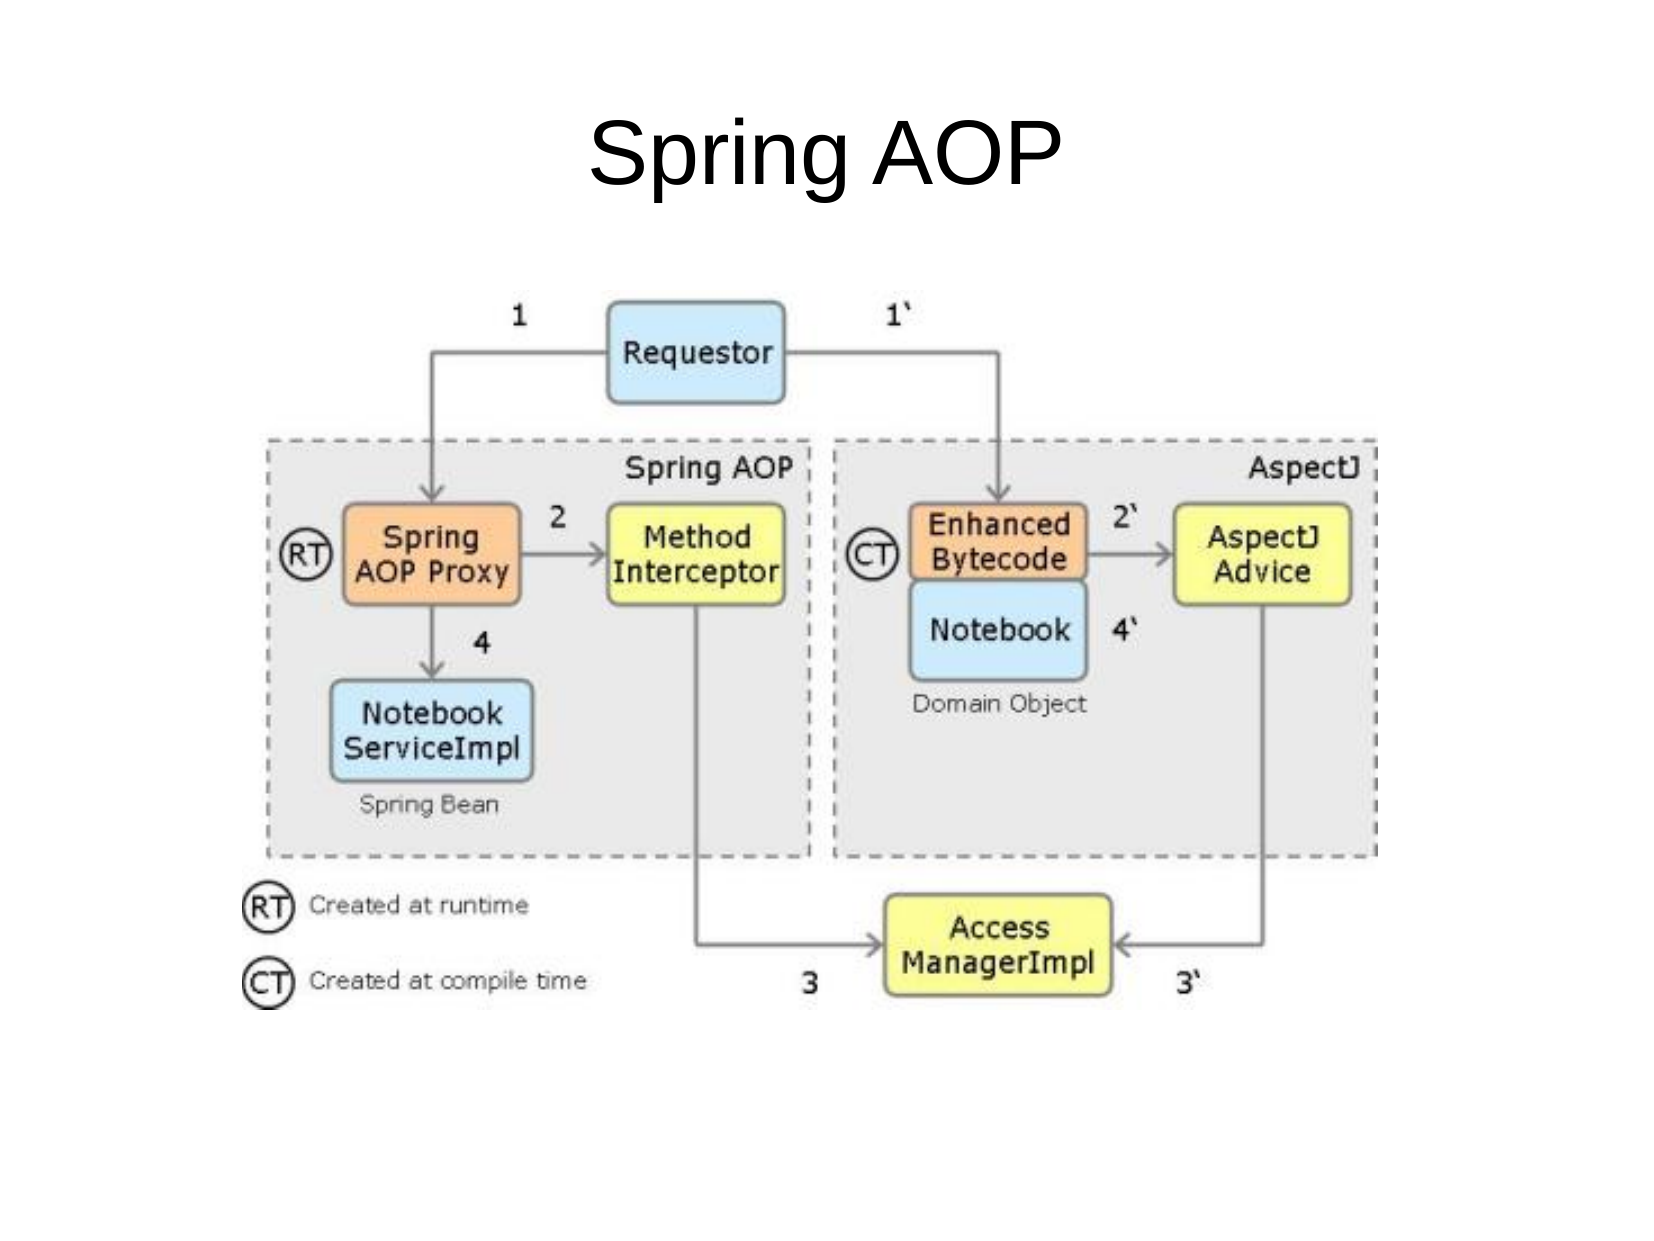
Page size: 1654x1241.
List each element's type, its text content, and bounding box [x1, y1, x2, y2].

picture [242, 290, 1378, 1010]
title Spring AOP [82, 49, 1571, 257]
